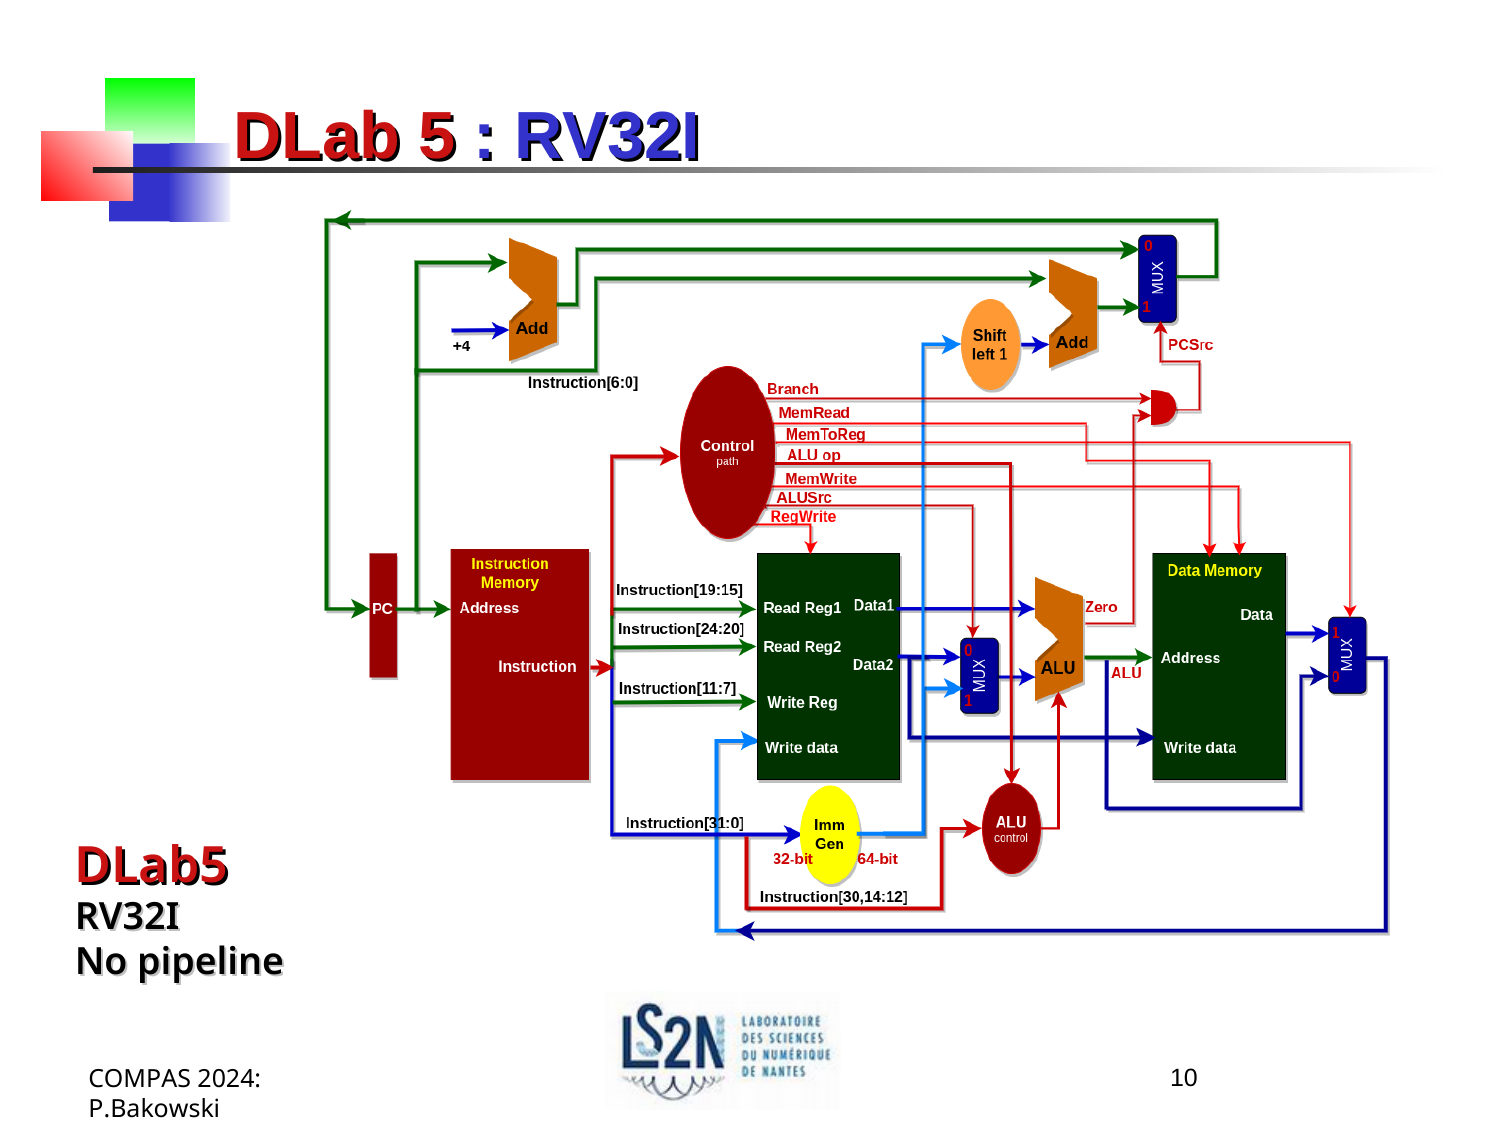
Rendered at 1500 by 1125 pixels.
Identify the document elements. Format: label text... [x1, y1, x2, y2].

text_box DLab5 RV32I No pipeline [60, 825, 496, 990]
title DLab 5 : RV32I [218, 74, 1164, 180]
picture [605, 991, 841, 1110]
picture [315, 209, 1399, 946]
